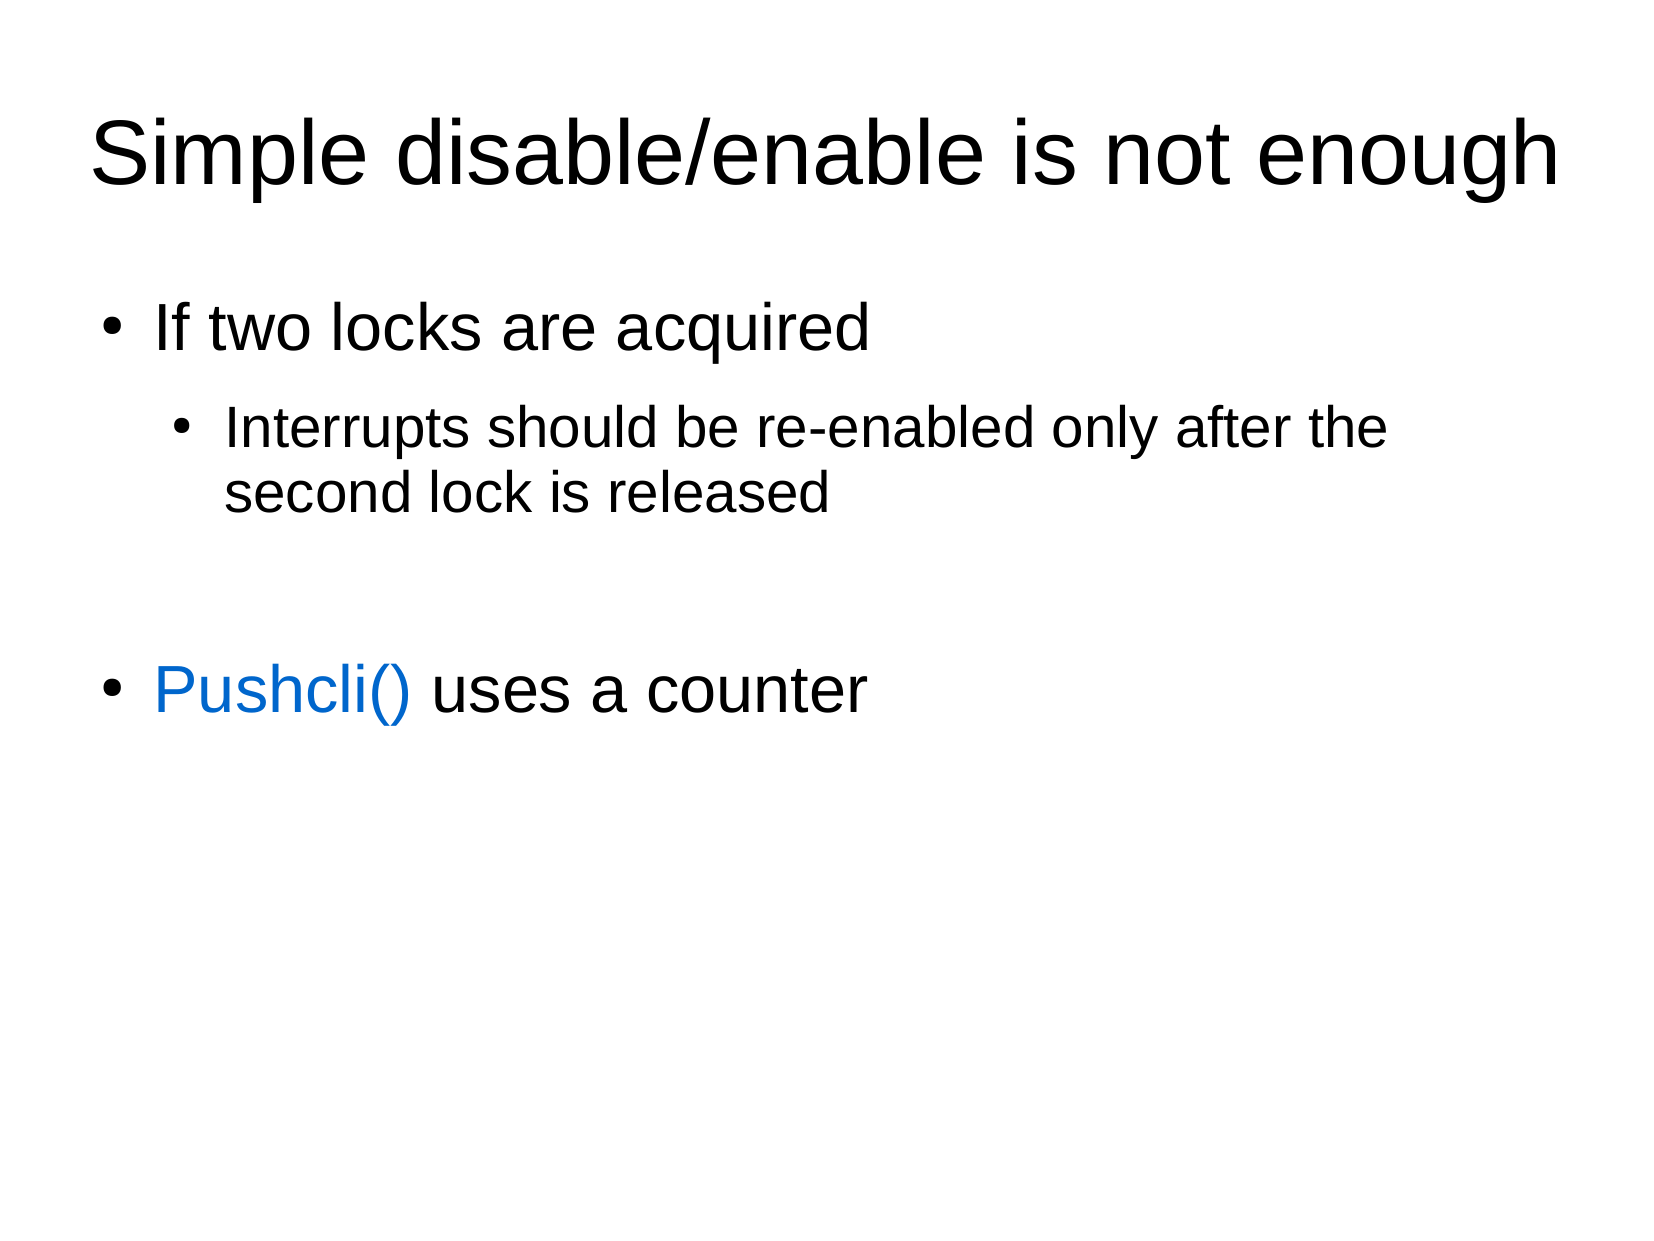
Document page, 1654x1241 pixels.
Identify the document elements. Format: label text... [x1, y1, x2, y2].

list If two locks are acquired Interrupts should be re-enabled only after the second lock is released Pushcli() uses a counter [82, 290, 1571, 1010]
title Simple disable/enable is not enough [82, 49, 1571, 257]
